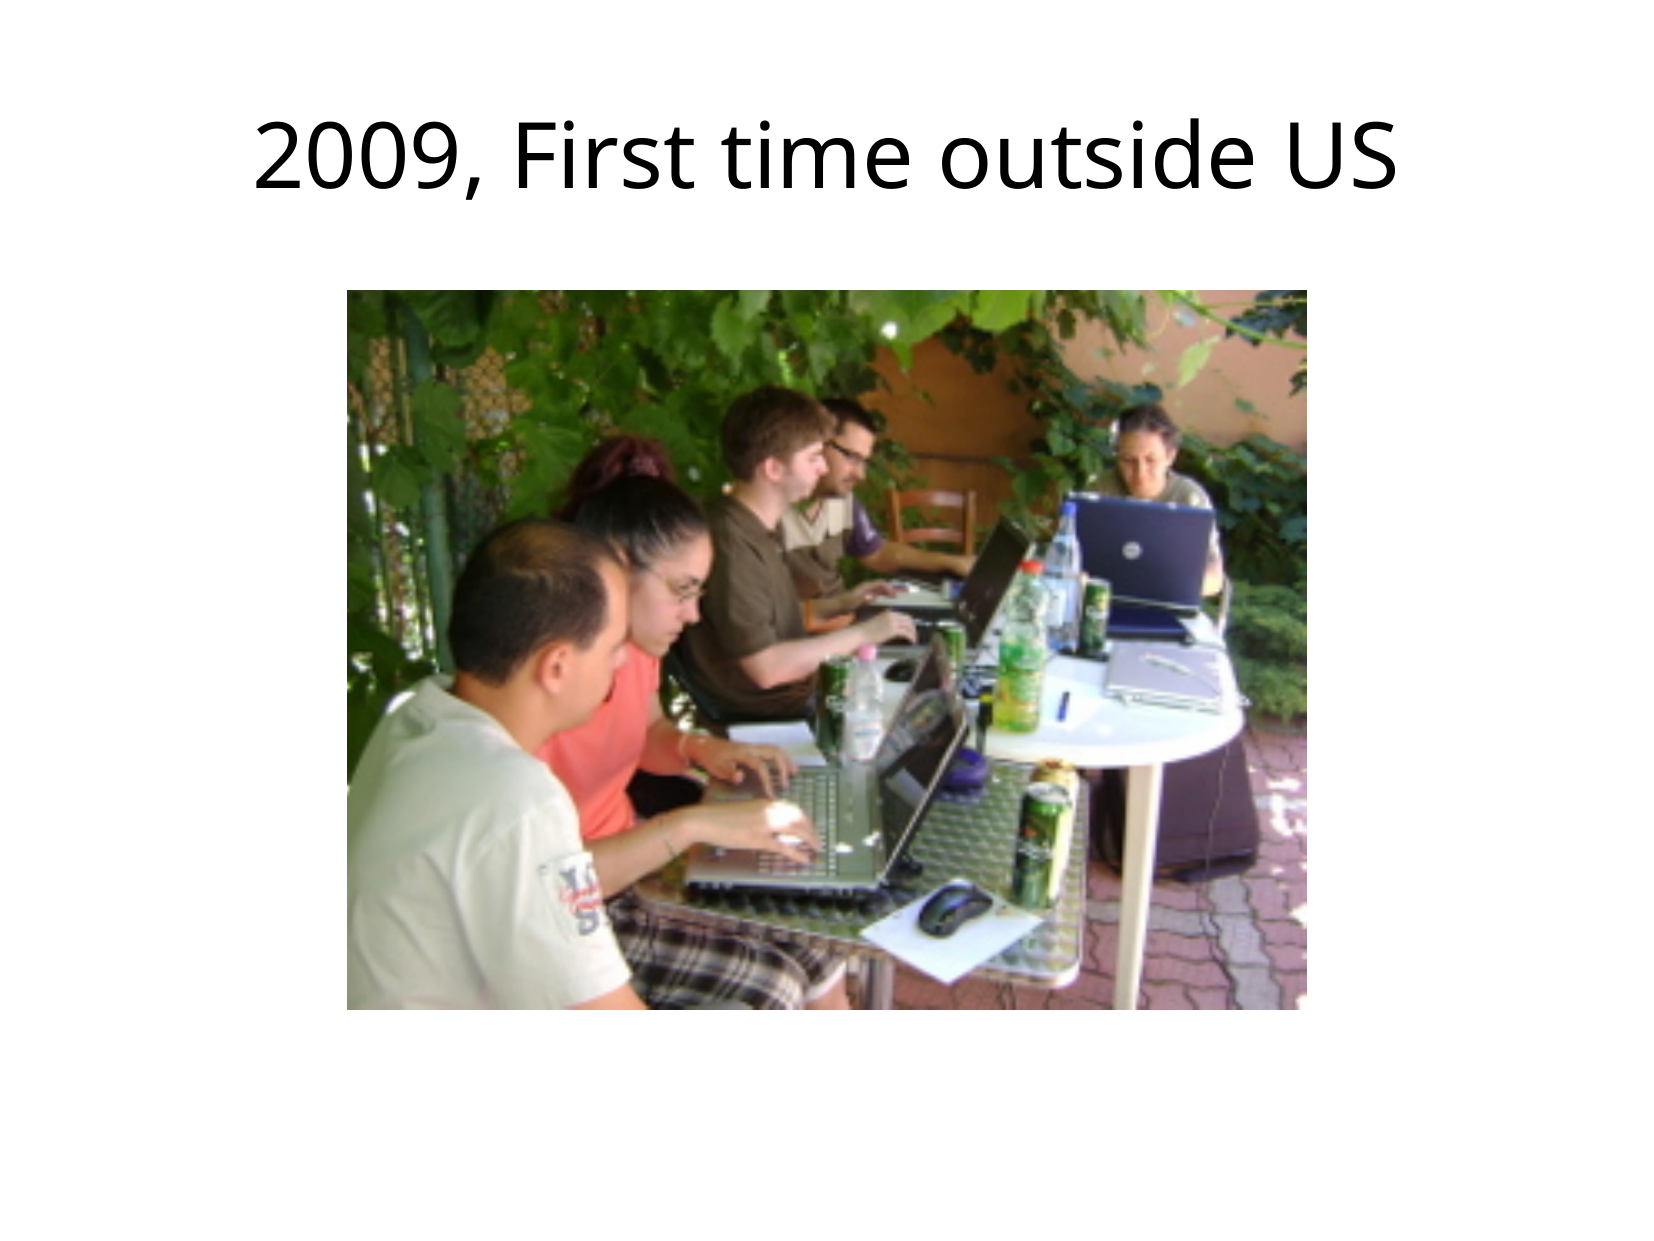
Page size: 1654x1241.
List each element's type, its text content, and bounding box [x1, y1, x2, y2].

picture [347, 290, 1307, 1010]
title 2009, First time outside US [82, 49, 1571, 257]
